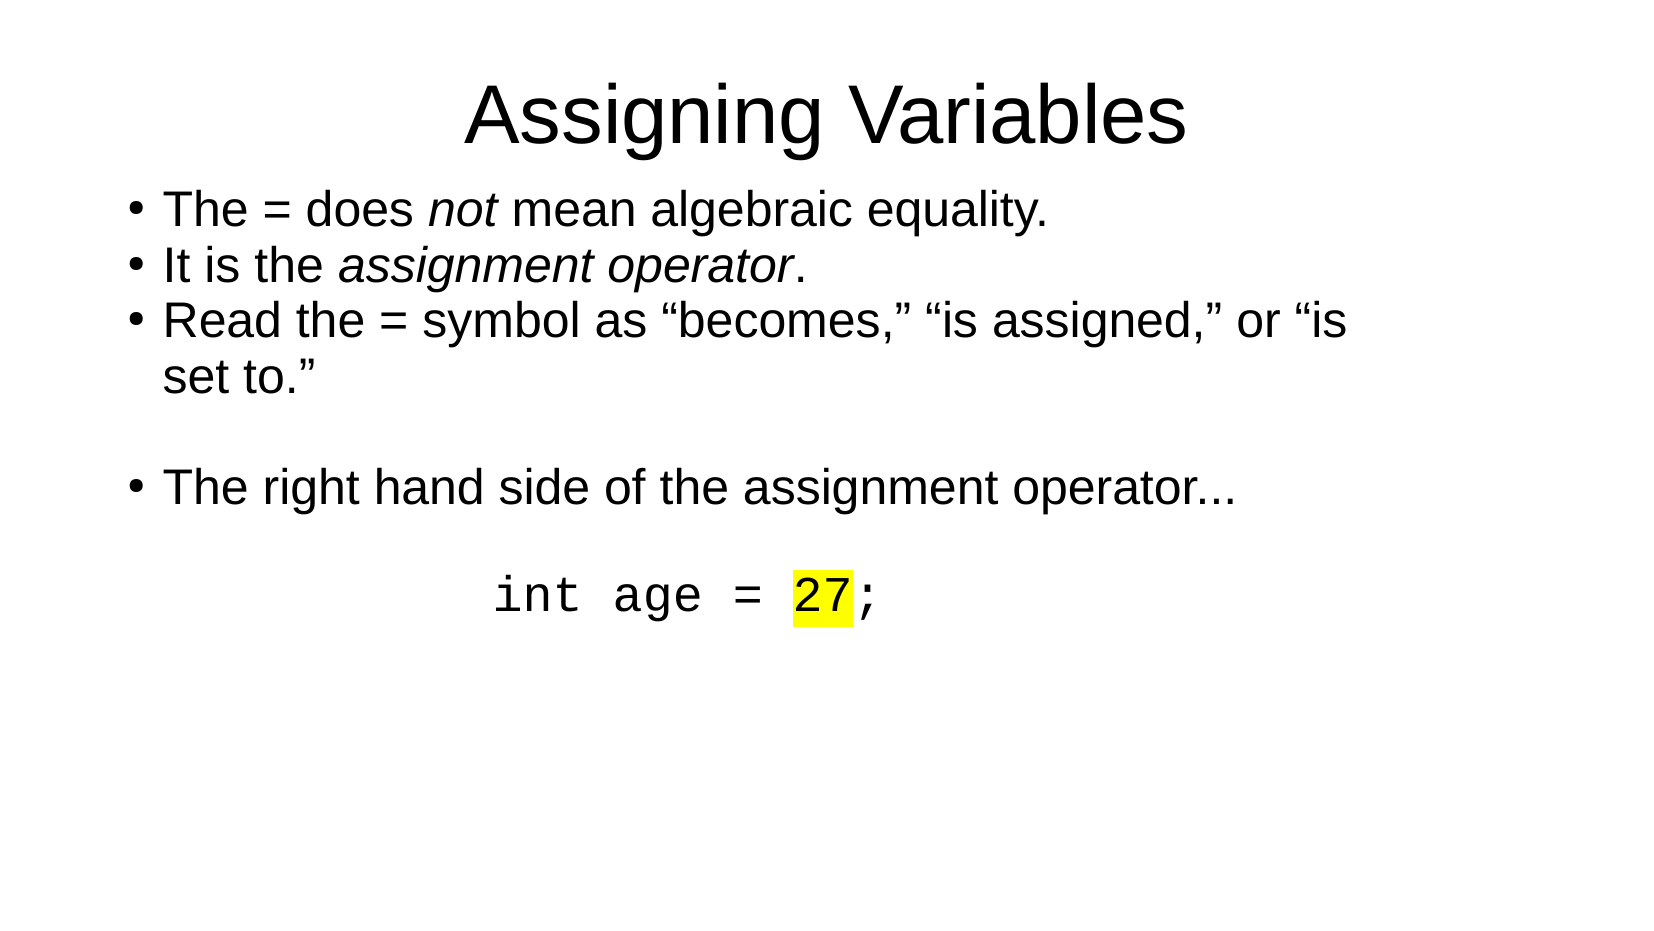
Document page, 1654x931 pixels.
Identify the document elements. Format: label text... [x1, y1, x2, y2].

text_box The = does not mean algebraic equality. It is the assignment operator. Read the = symbol as “becomes,” “is assigned,” or “is set to.” The right hand side of the assignment operator... [112, 173, 1388, 523]
text_box int age = 27; [477, 562, 898, 635]
title Assigning Variables [82, 37, 1571, 193]
